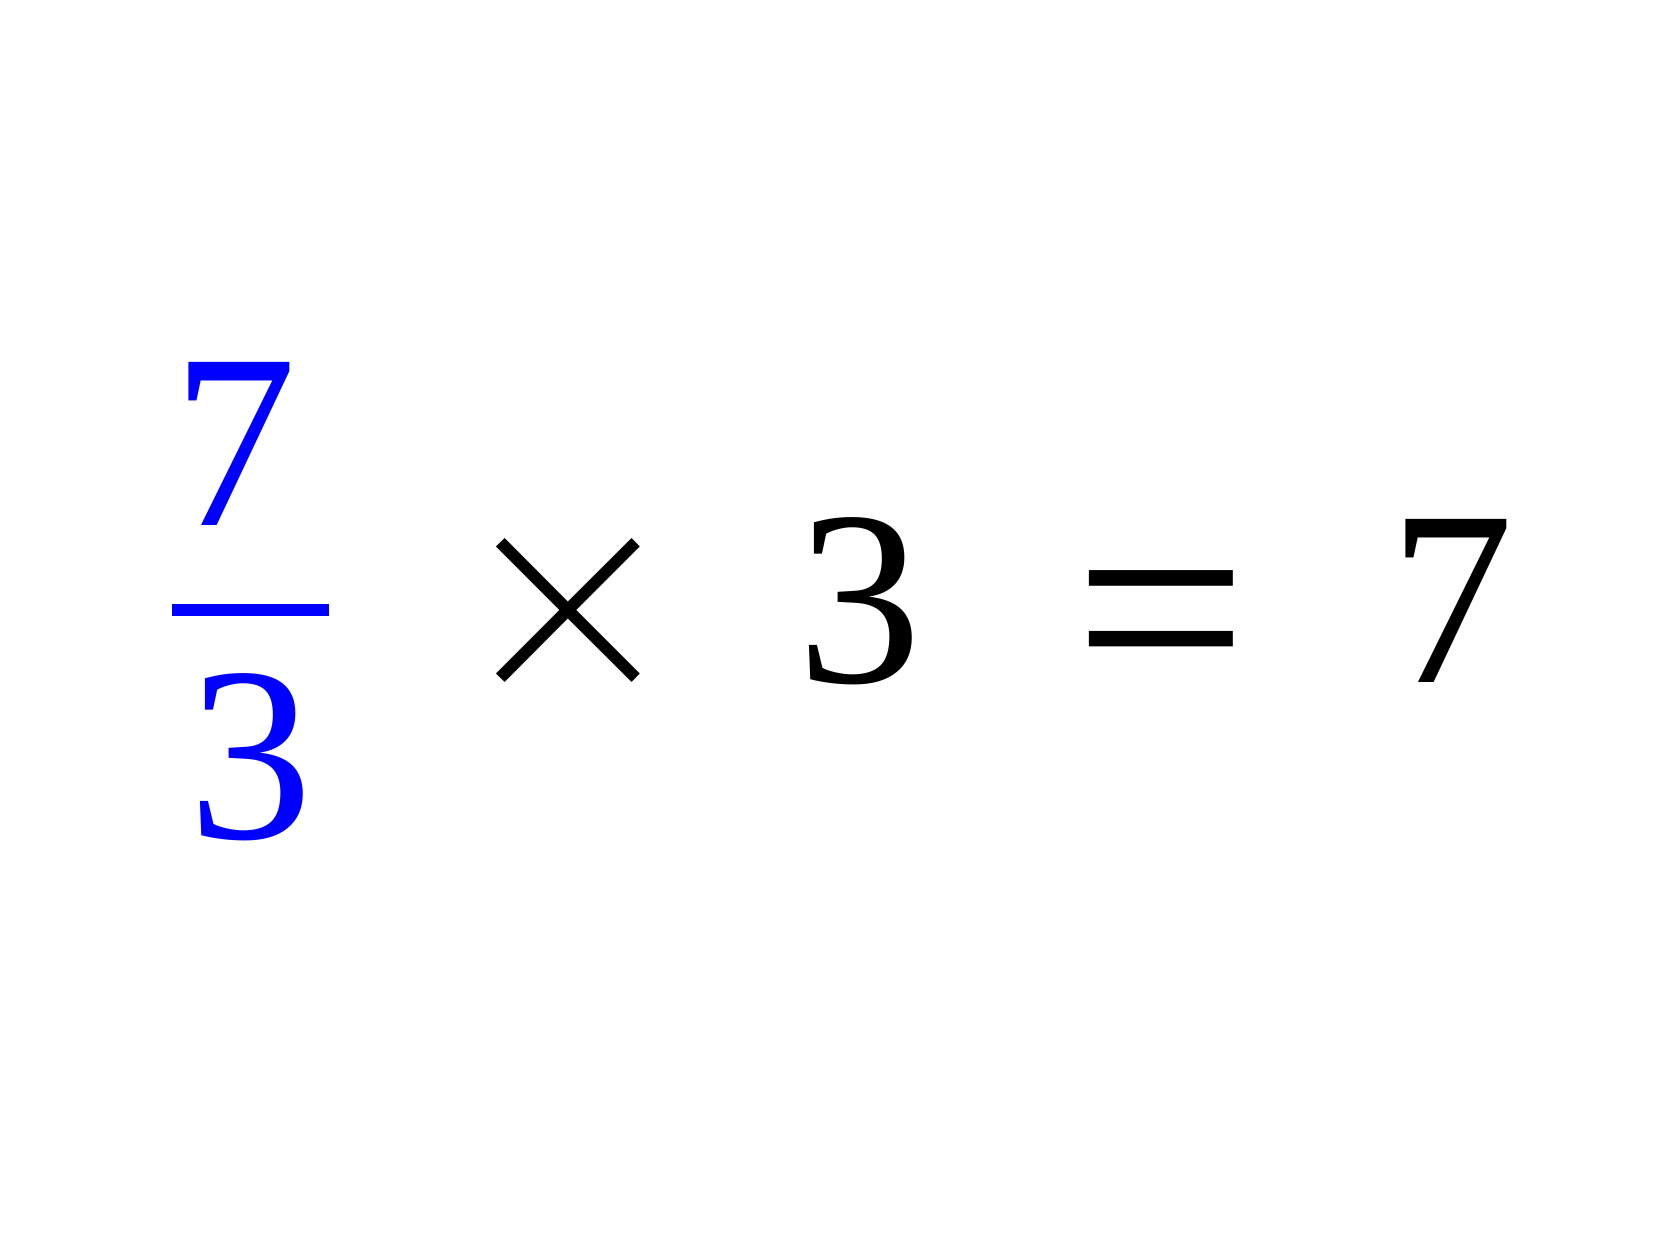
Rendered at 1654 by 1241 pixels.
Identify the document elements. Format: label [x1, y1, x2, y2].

chart [94, 307, 1579, 900]
